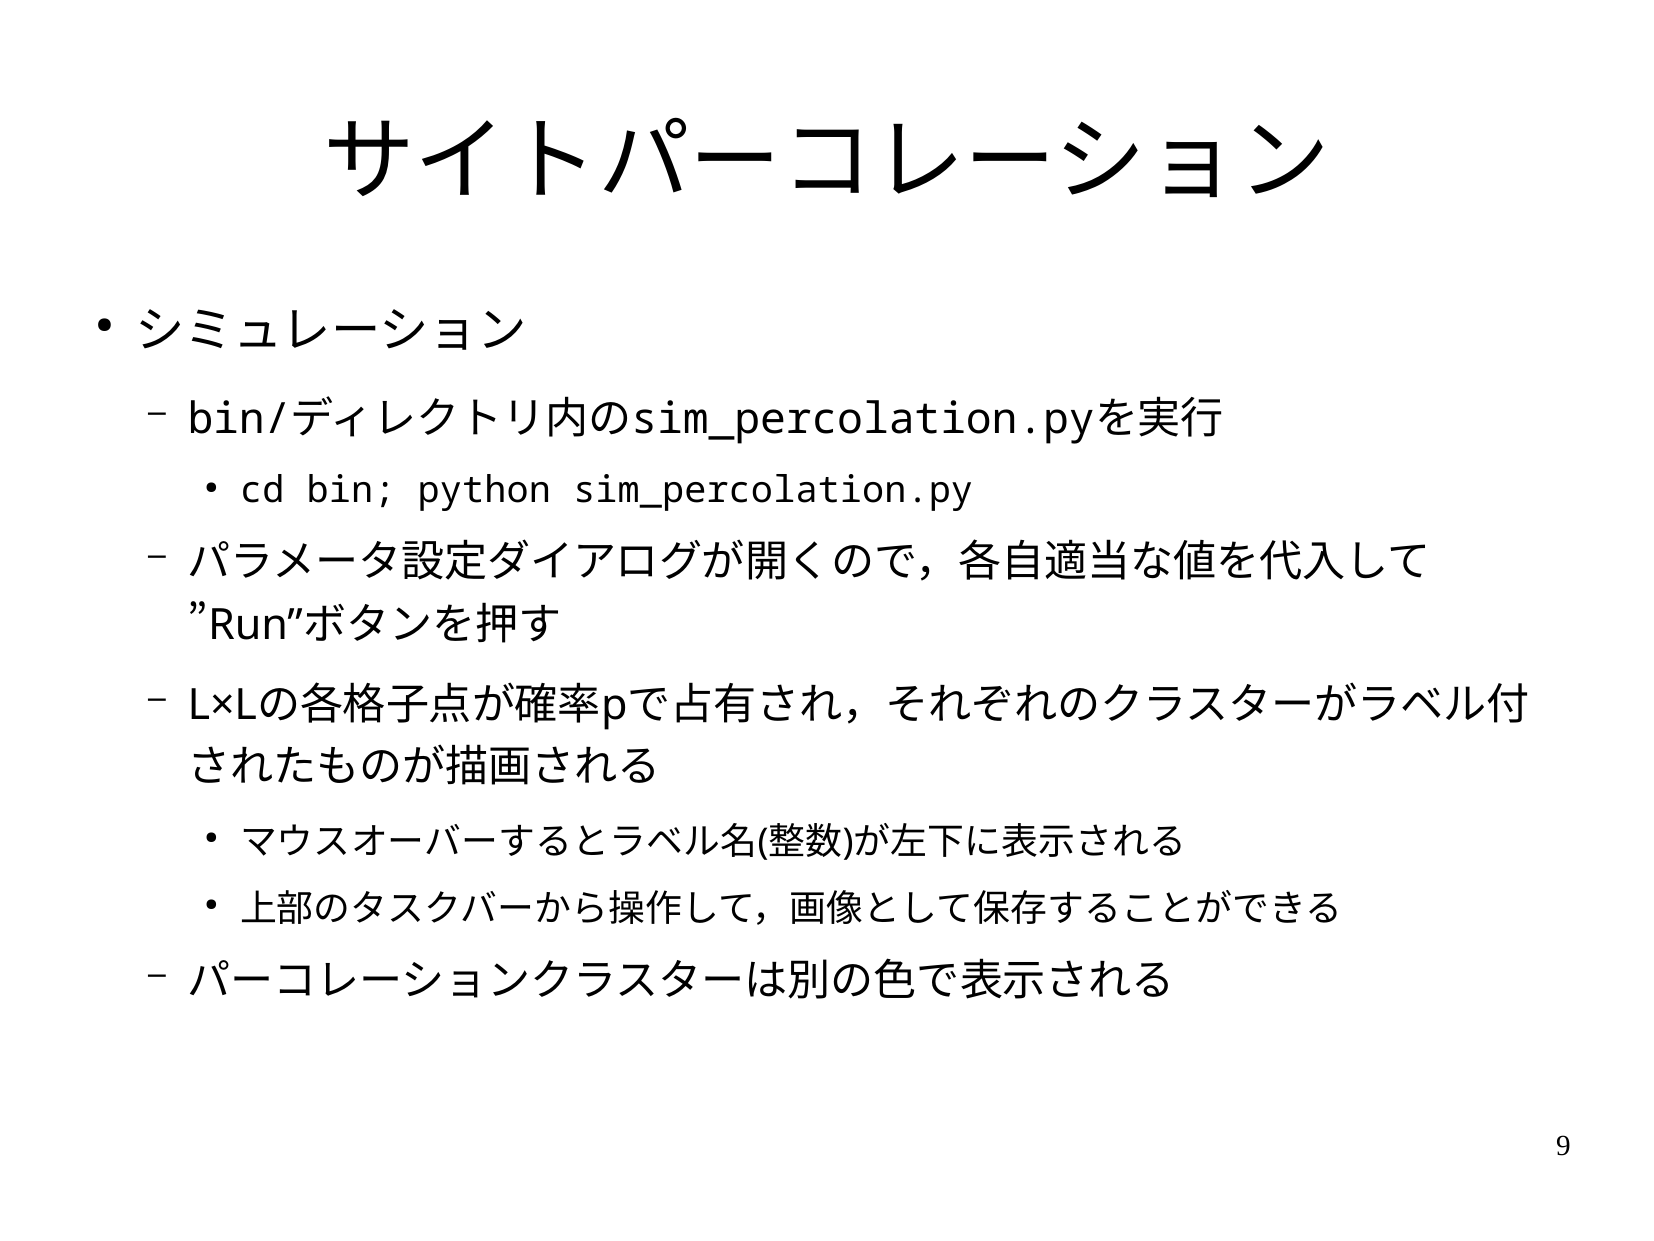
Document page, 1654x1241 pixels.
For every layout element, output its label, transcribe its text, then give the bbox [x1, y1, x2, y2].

title サイトパーコレーション [82, 49, 1571, 257]
list シミュレーション bin/ディレクトリ内のsim_percolation.pyを実行 cd bin; python sim_percolation.py パラメータ設定ダイアログが開くので，各自適当な値を代入して ”Run”ボタンを押す L×Lの各格子点が確率pで占有され，それぞれのクラスターがラベル付されたものが描画される マウスオーバーするとラベル名(整数)が左下に表示される 上部のタスクバーから操作して，画像として保存することができる パーコレーションクラスターは別の色で表示される [82, 290, 1571, 1010]
